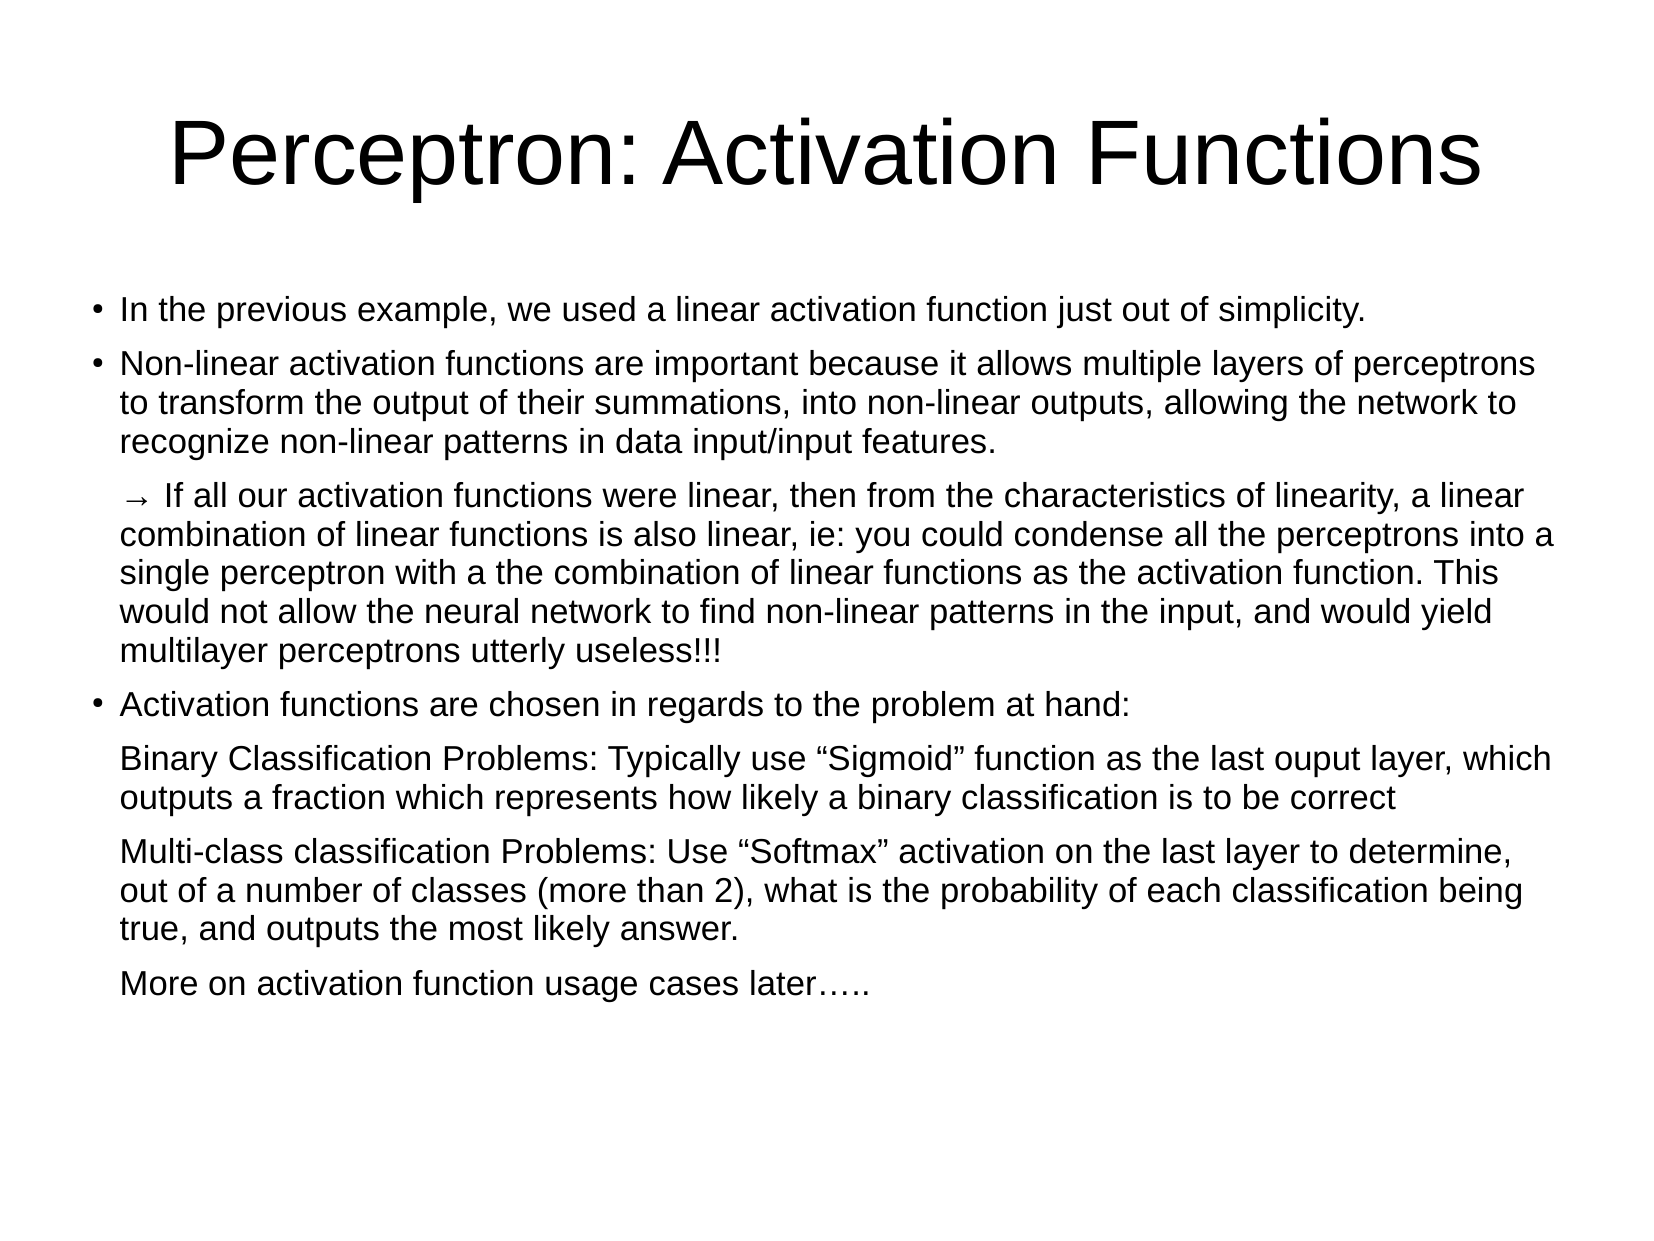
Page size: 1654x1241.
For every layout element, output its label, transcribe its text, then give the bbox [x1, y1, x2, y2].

title Perceptron: Activation Functions [82, 49, 1571, 257]
list In the previous example, we used a linear activation function just out of simplicity. Non-linear activation functions are important because it allows multiple layers of perceptrons to transform the output of their summations, into non-linear outputs, allowing the network to recognize non-linear patterns in data input/input features. → If all our activation functions were linear, then from the characteristics of linearity, a linear combination of linear functions is also linear, ie: you could condense all the perceptrons into a single perceptron with a the combination of linear functions as the activation function. This would not allow the neural network to find non-linear patterns in the input, and would yield multilayer perceptrons utterly useless!!! Activation functions are chosen in regards to the problem at hand: Binary Classification Problems: Typically use “Sigmoid” function as the last ouput layer, which outputs a fraction which represents how likely a binary classification is to be correct Multi-class classification Problems: Use “Softmax” activation on the last layer to determine, out of a number of classes (more than 2), what is the probability of each classification being true, and outputs the most likely answer. More on activation function usage cases later….. [82, 290, 1571, 1010]
